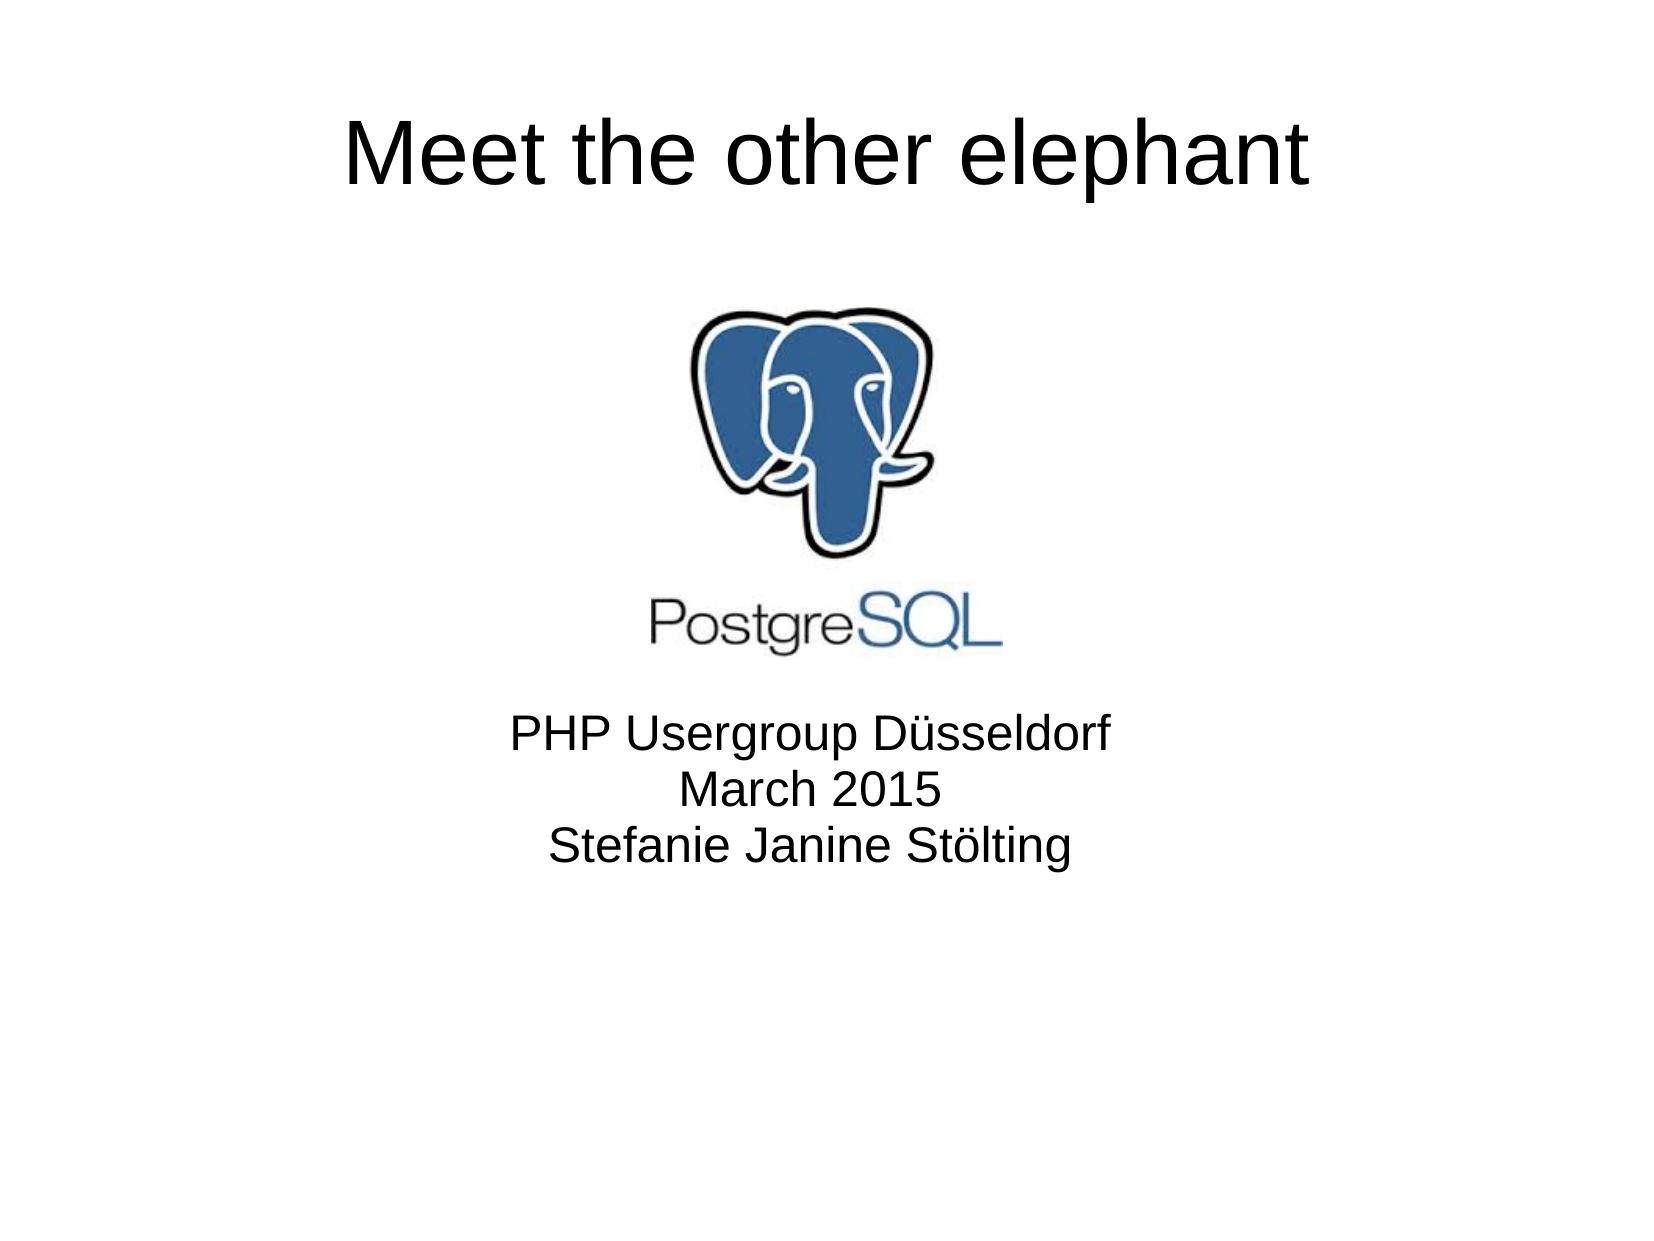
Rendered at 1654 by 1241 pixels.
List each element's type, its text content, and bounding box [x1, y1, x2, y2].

title Meet the other elephant [82, 49, 1571, 257]
subtitle PHP Usergroup Düsseldorf March 2015 Stefanie Janine Stölting [82, 290, 1538, 1010]
picture [651, 307, 1003, 659]
